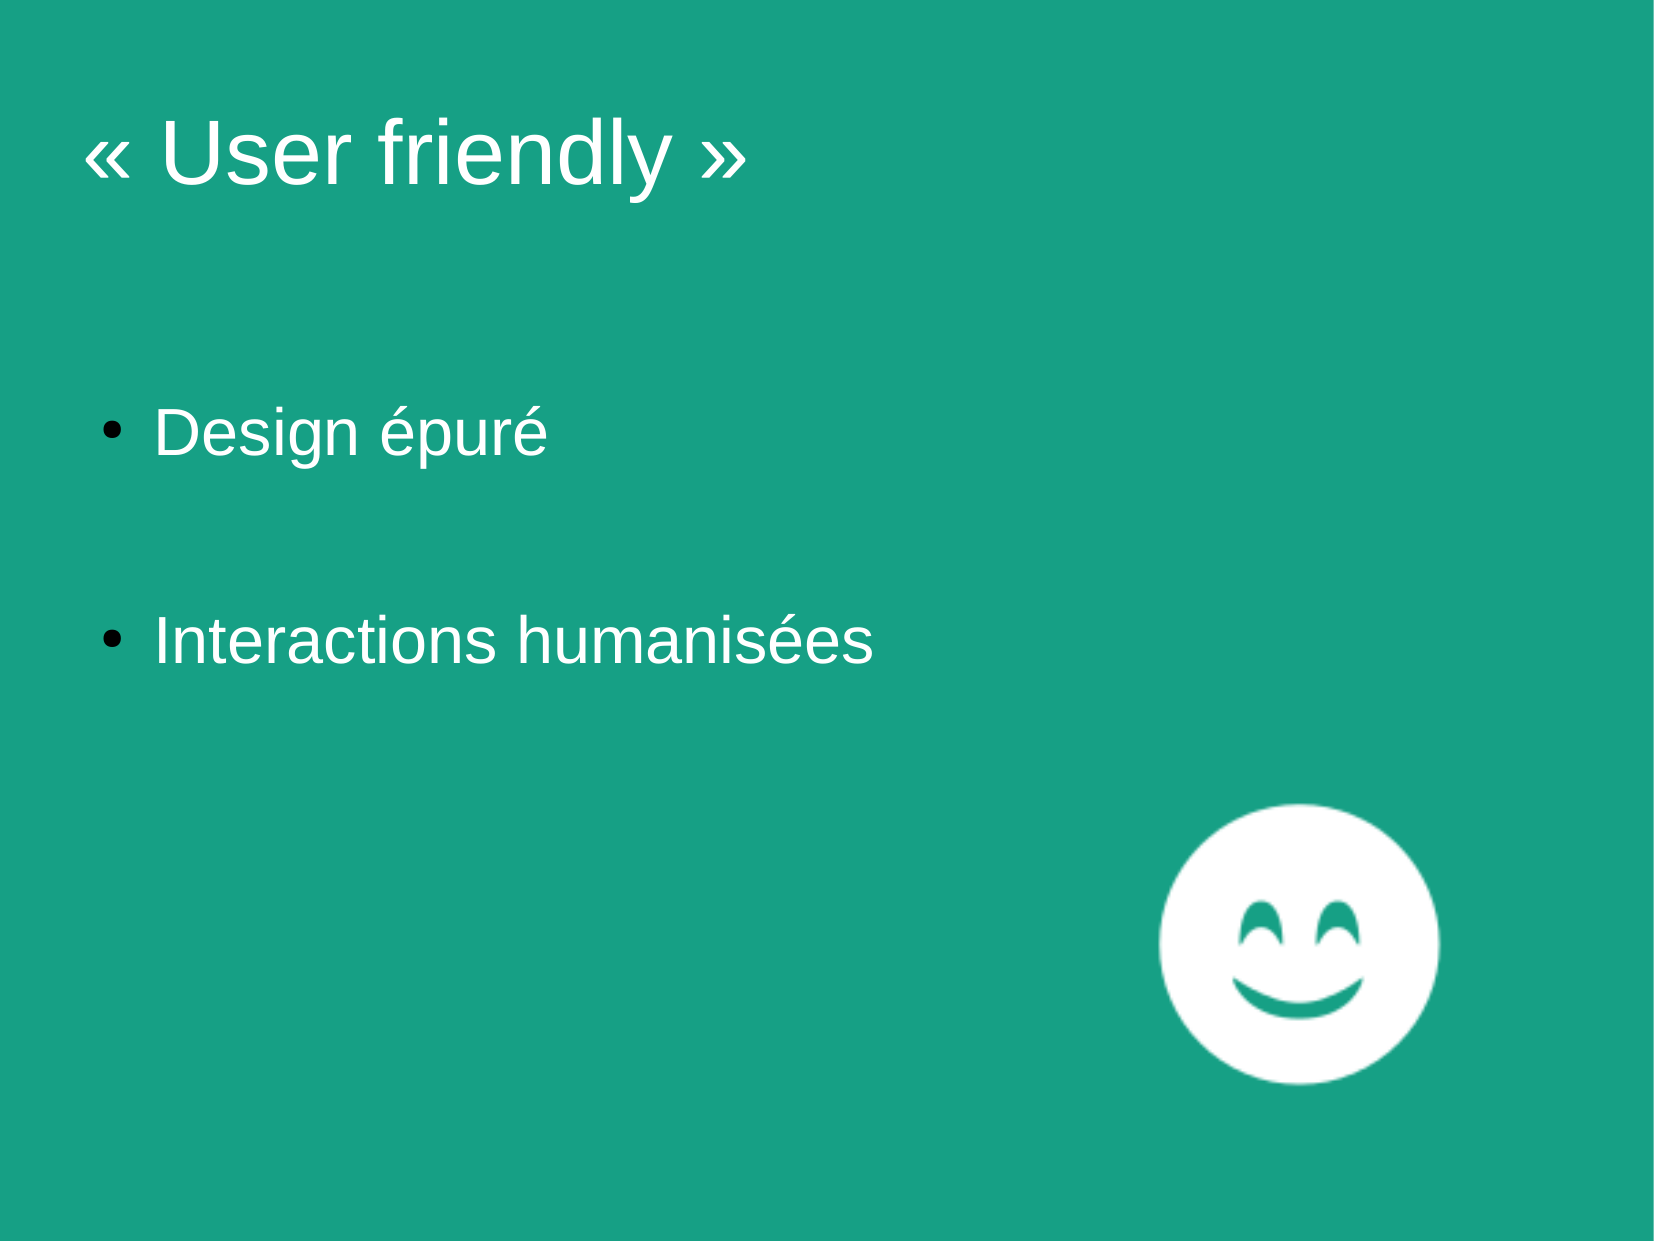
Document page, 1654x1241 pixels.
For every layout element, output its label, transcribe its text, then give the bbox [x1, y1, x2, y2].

list Design épuré Interactions humanisées [82, 290, 1538, 1010]
title « User friendly » [82, 49, 1571, 257]
picture [0, 0, 1654, 1241]
